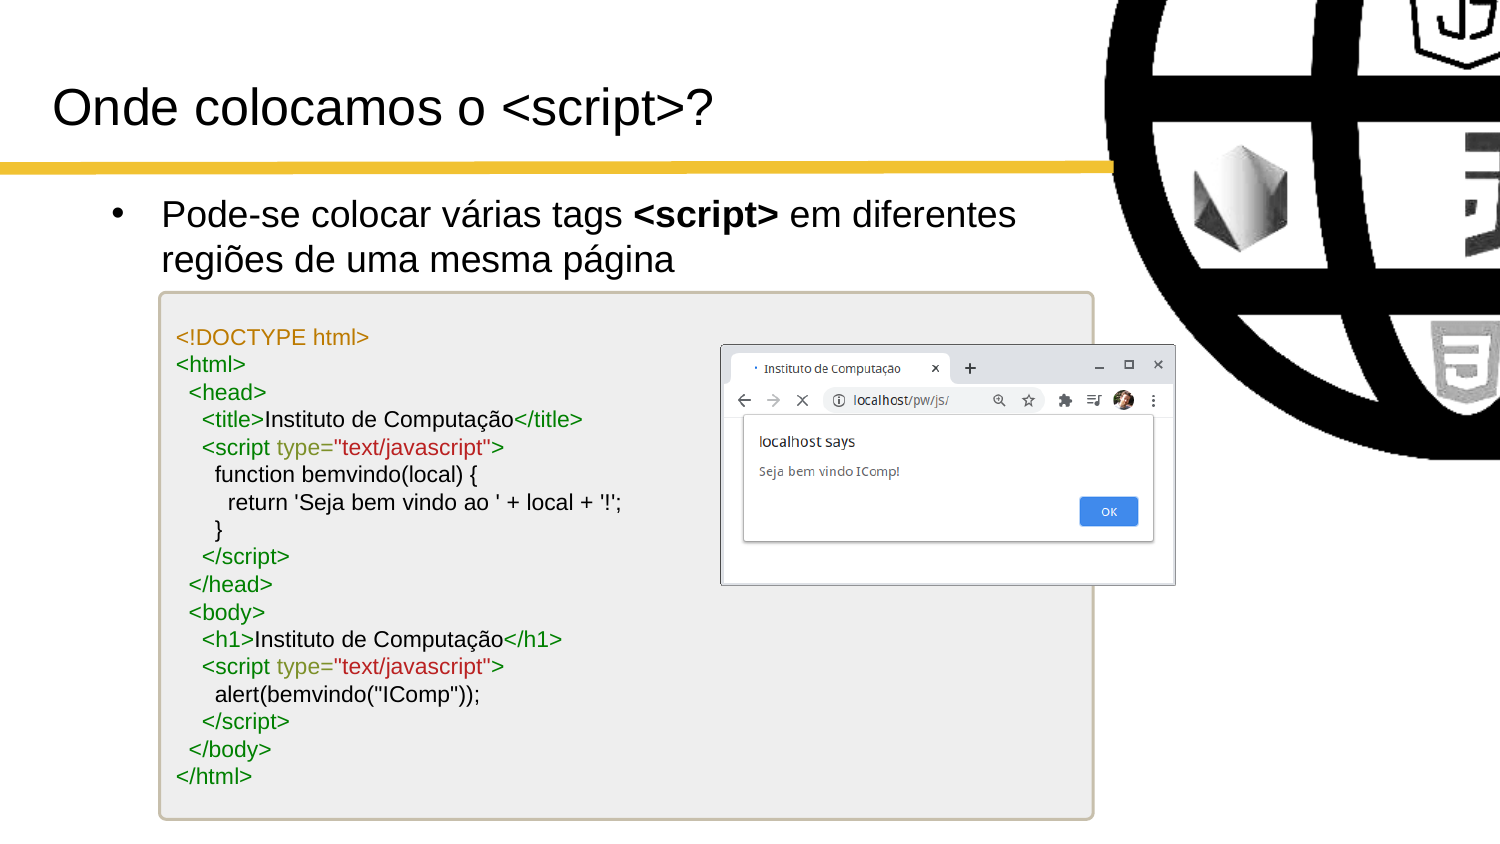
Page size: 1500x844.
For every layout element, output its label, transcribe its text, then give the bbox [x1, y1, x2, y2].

picture [720, 0, 1500, 586]
text_box Pode-se colocar várias tags <script> em diferentes regiões de uma mesma página [89, 182, 1094, 284]
text_box <!DOCTYPE html> <html> <head> <title>Instituto de Computação</title> <script type="text/javascript"> function bemvindo(local) { return 'Seja bem vindo ao ' + local + '!'; } </script> </head> <body> <h1>Instituto de Computação</h1> <script type="text/javascript"> alert(bemvindo("IComp")); </script> </body> </html> [159, 292, 1094, 820]
text_box Onde colocamos o <script>? [37, 33, 1463, 175]
